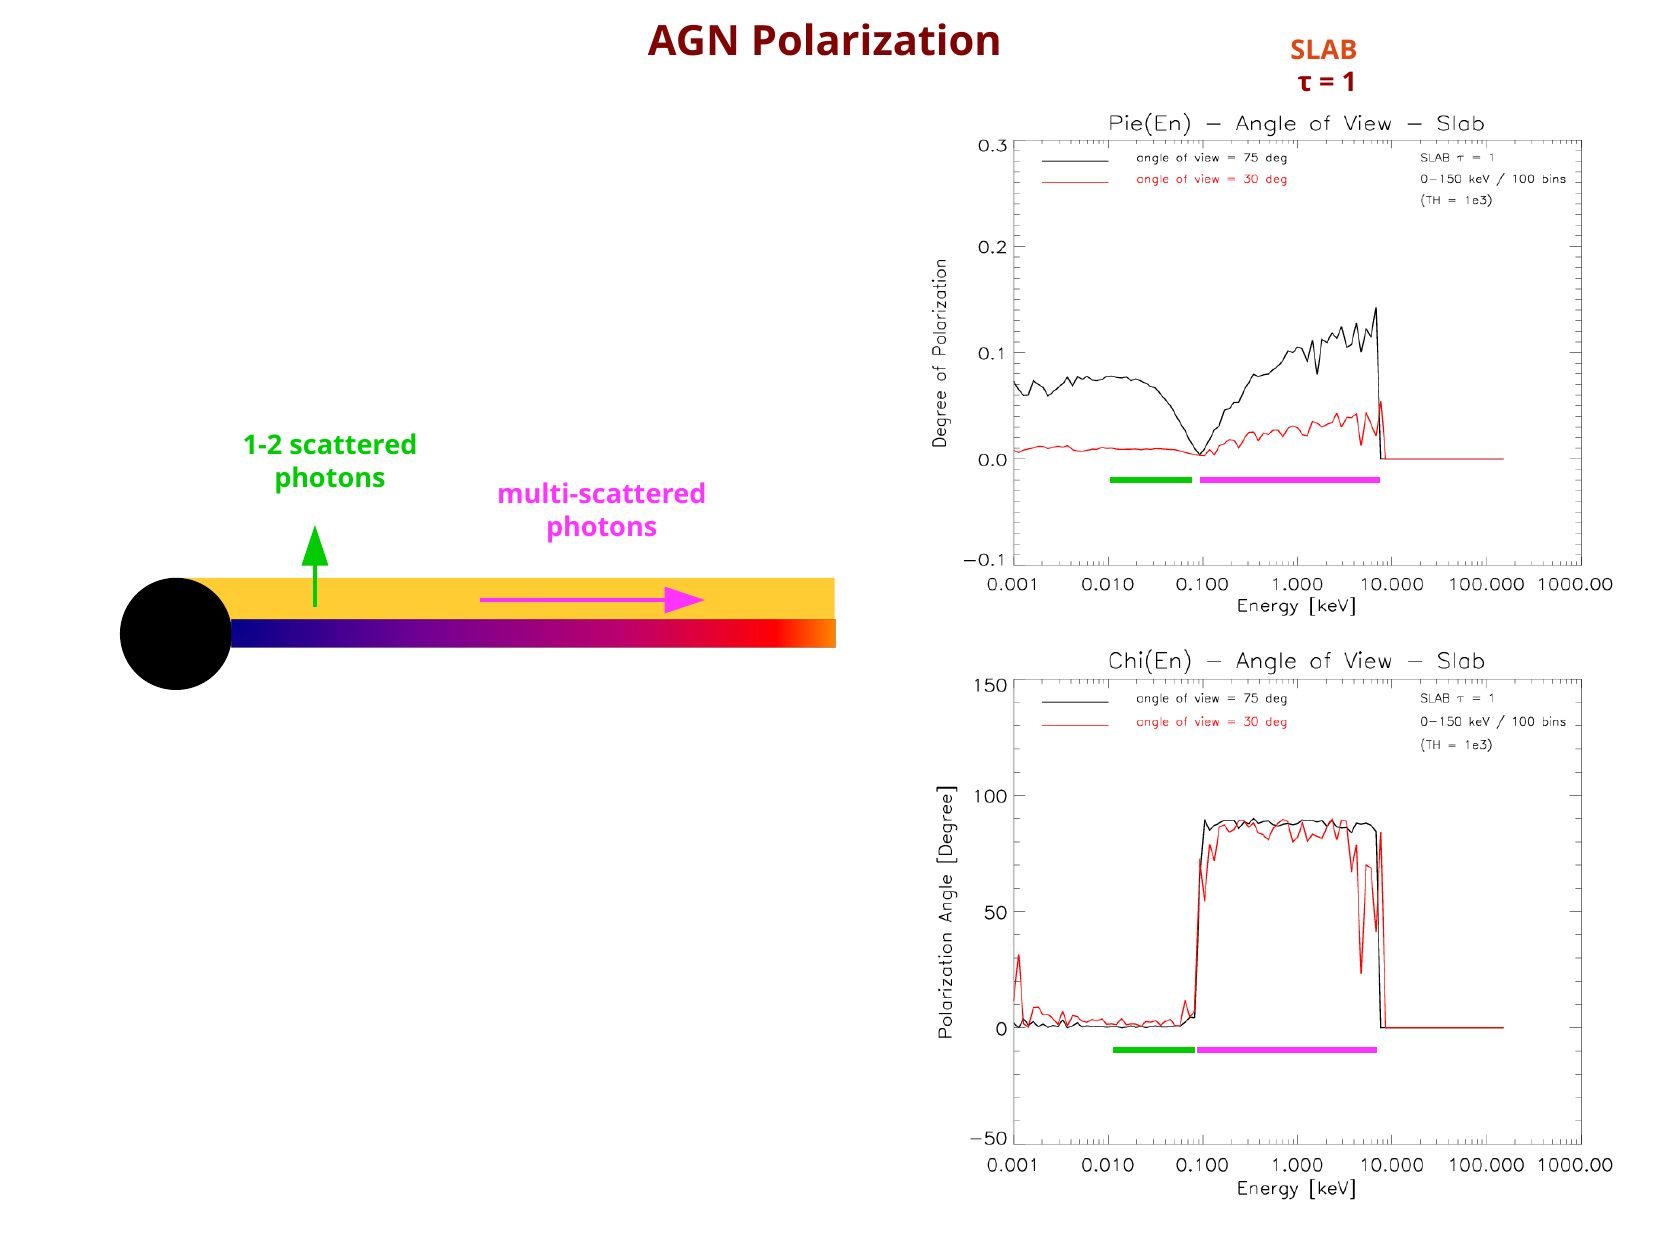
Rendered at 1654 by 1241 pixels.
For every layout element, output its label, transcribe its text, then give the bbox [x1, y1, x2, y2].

text_box AGN Polarization [0, 5, 1651, 72]
picture [230, 618, 837, 649]
text_box SLAB τ = 1 [1245, 24, 1411, 106]
picture [900, 644, 1614, 1216]
text_box multi-scattered photons [466, 469, 737, 550]
text_box 1-2 scattered photons [195, 419, 466, 501]
picture [900, 108, 1614, 631]
text_box [119, 577, 835, 691]
